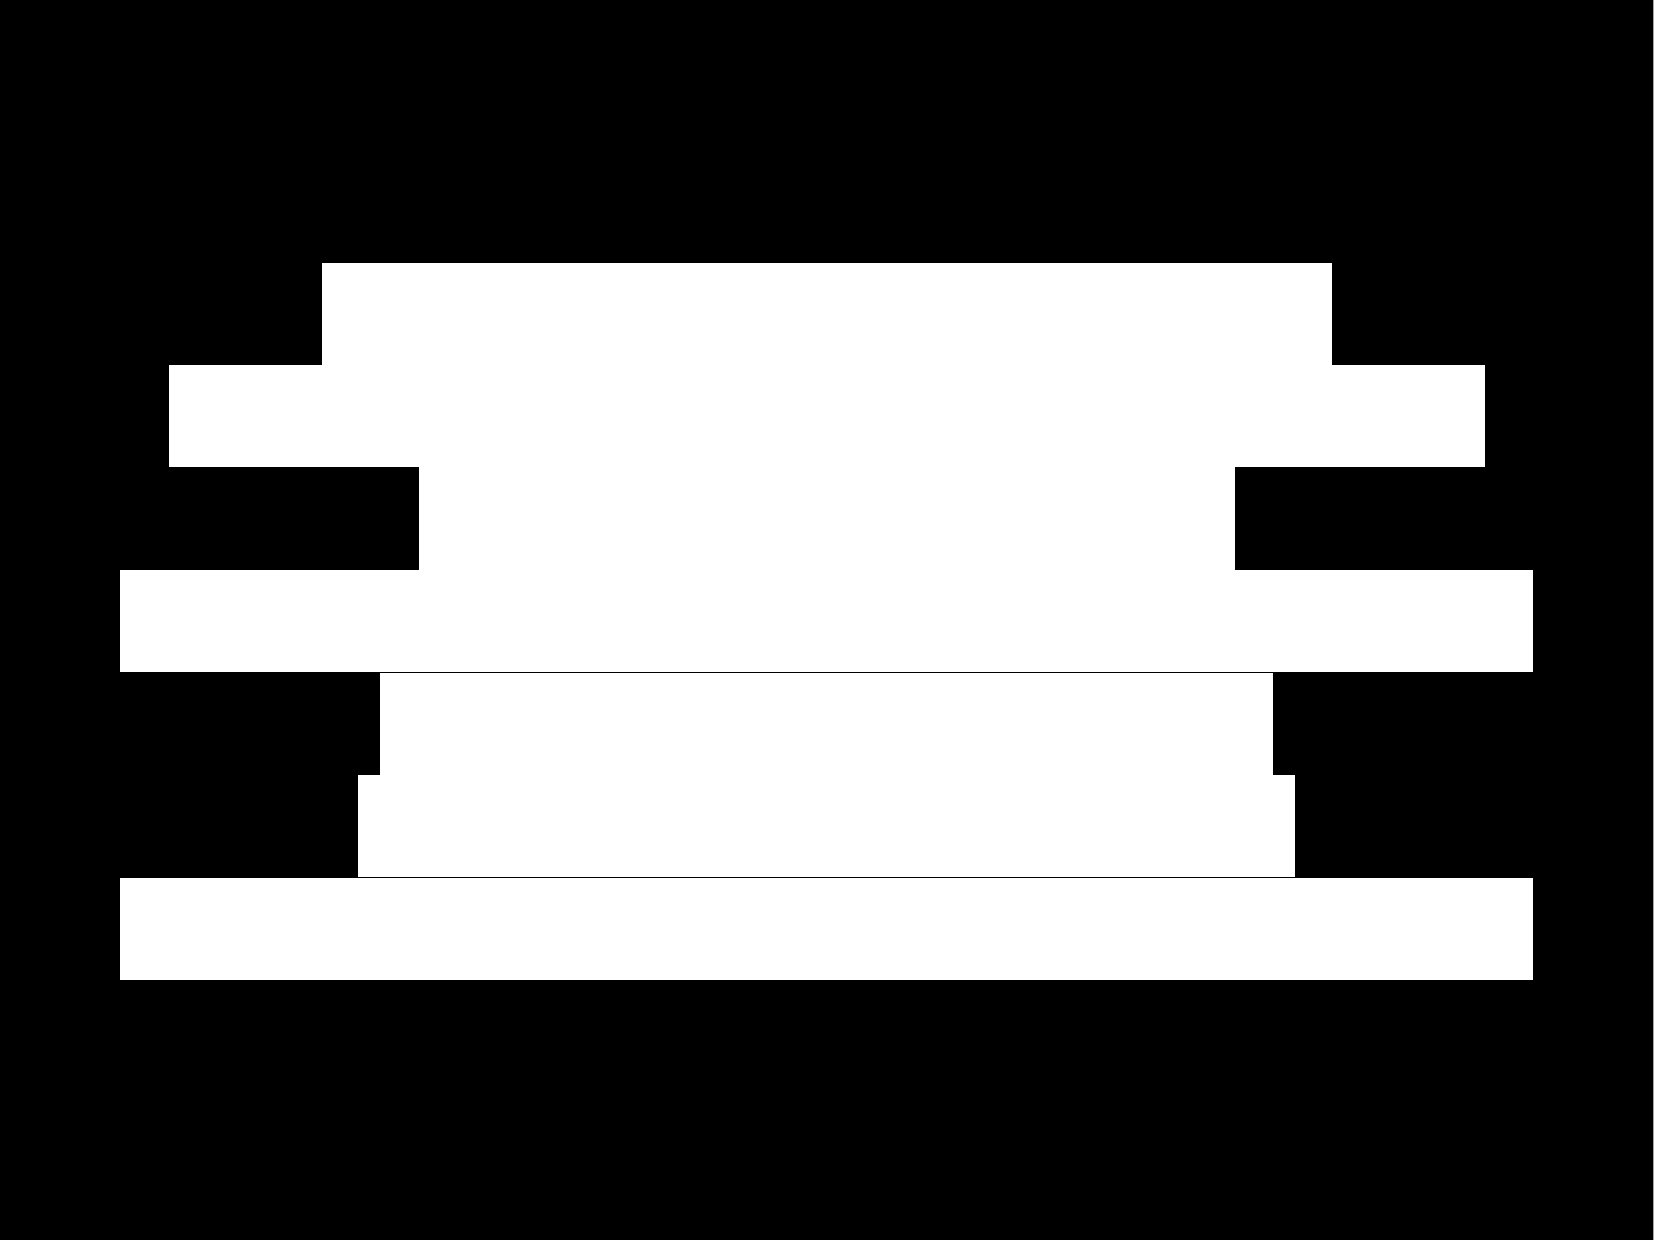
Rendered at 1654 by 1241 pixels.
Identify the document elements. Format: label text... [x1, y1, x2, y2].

subtitle No coral eu quero cantar Declarar que Ele é Santo, Santo Infinitamente adorar Dizendo que Jesus é Santo, Santo A composição do Céu Vai cantar quem for fiel O hino da vitória será o meu troféu [82, 49, 1571, 1193]
